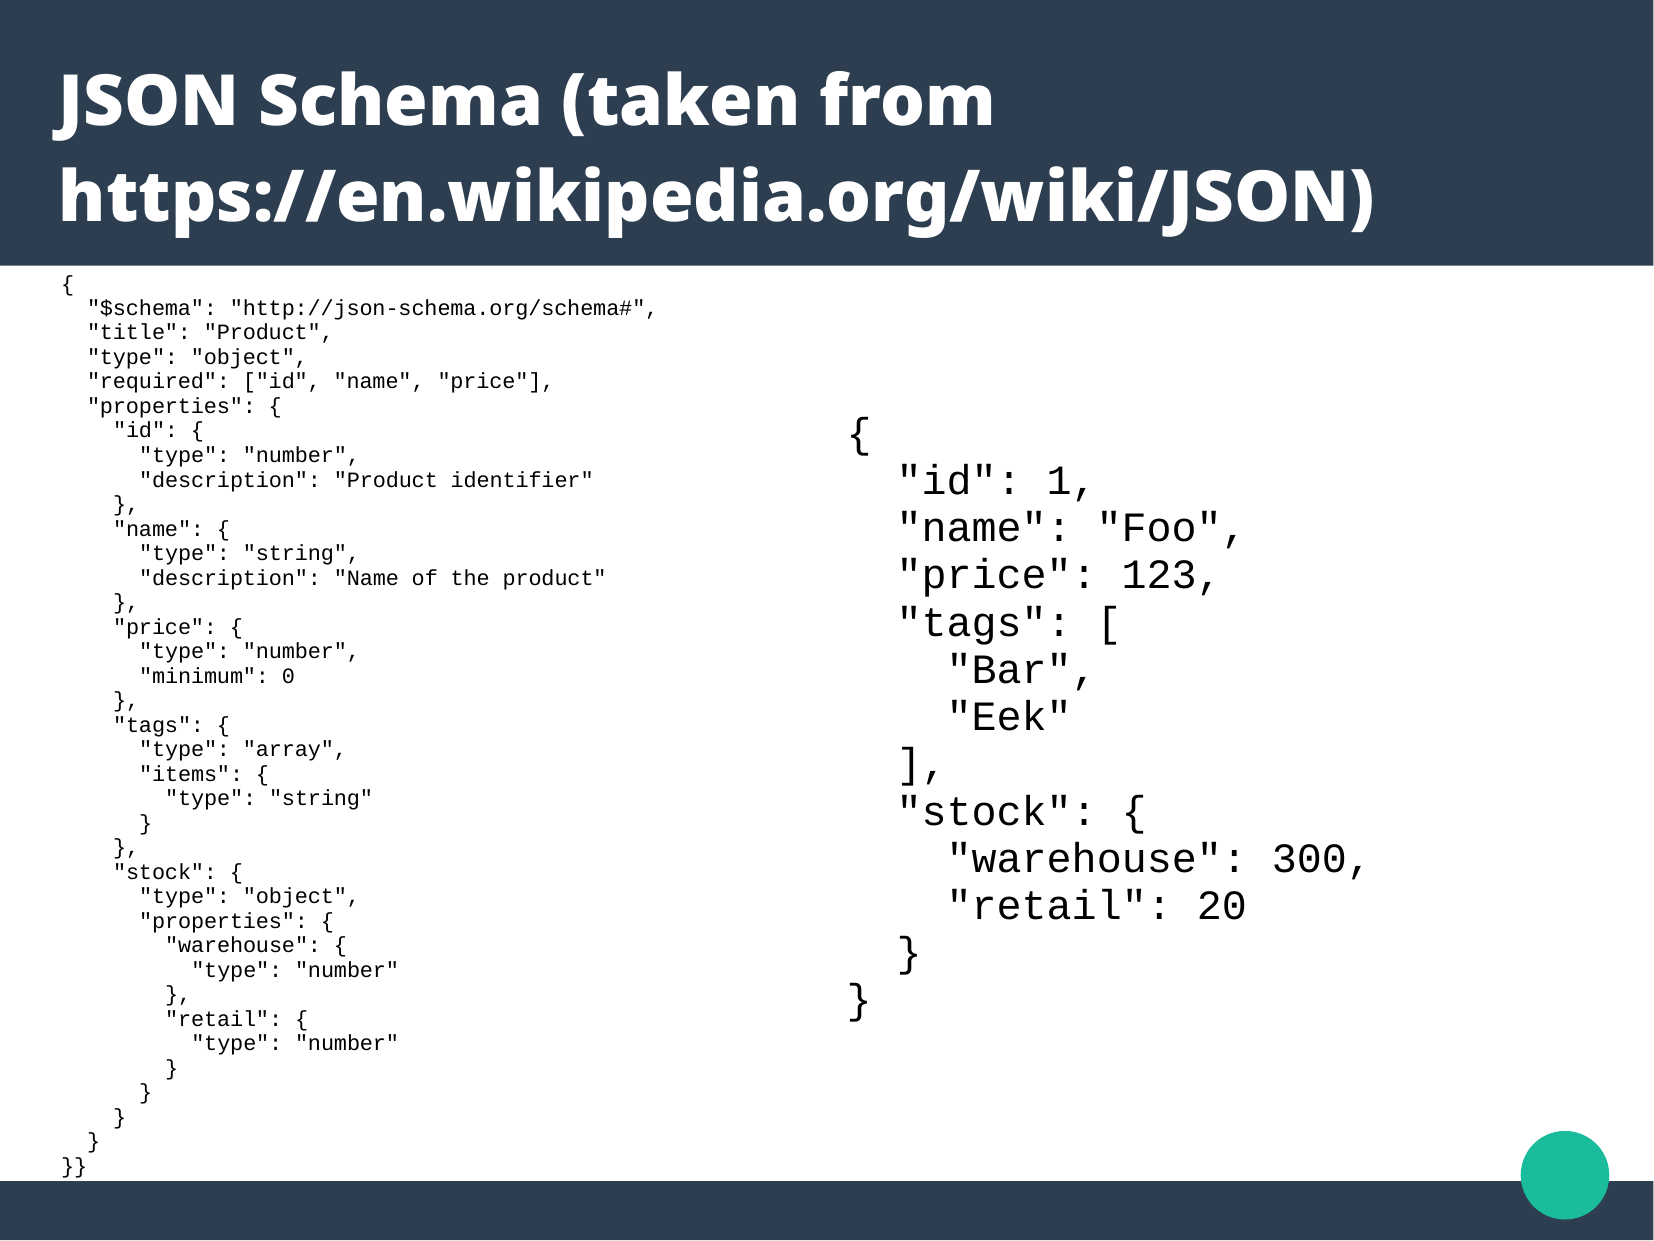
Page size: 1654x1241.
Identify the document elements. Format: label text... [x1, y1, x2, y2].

title JSON Schema (taken from https://en.wikipedia.org/wiki/JSON) [59, 49, 1595, 207]
text_box { "id": 1, "name": "Foo", "price": 123, "tags": [ "Bar", "Eek" ], "stock": { "warehouse": 300, "retail": 20 } } [831, 405, 1501, 1082]
text_box { "$schema": "http://json-schema.org/schema#", "title": "Product", "type": "object", "required": ["id", "name", "price"], "properties": { "id": { "type": "number", "description": "Product identifier" }, "name": { "type": "string", "description": "Name of the product" }, "price": { "type": "number", "minimum": 0 }, "tags": { "type": "array", "items": { "type": "string" } }, "stock": { "type": "object", "properties": { "warehouse": { "type": "number" }, "retail": { "type": "number" } } } } }} [46, 265, 721, 1188]
